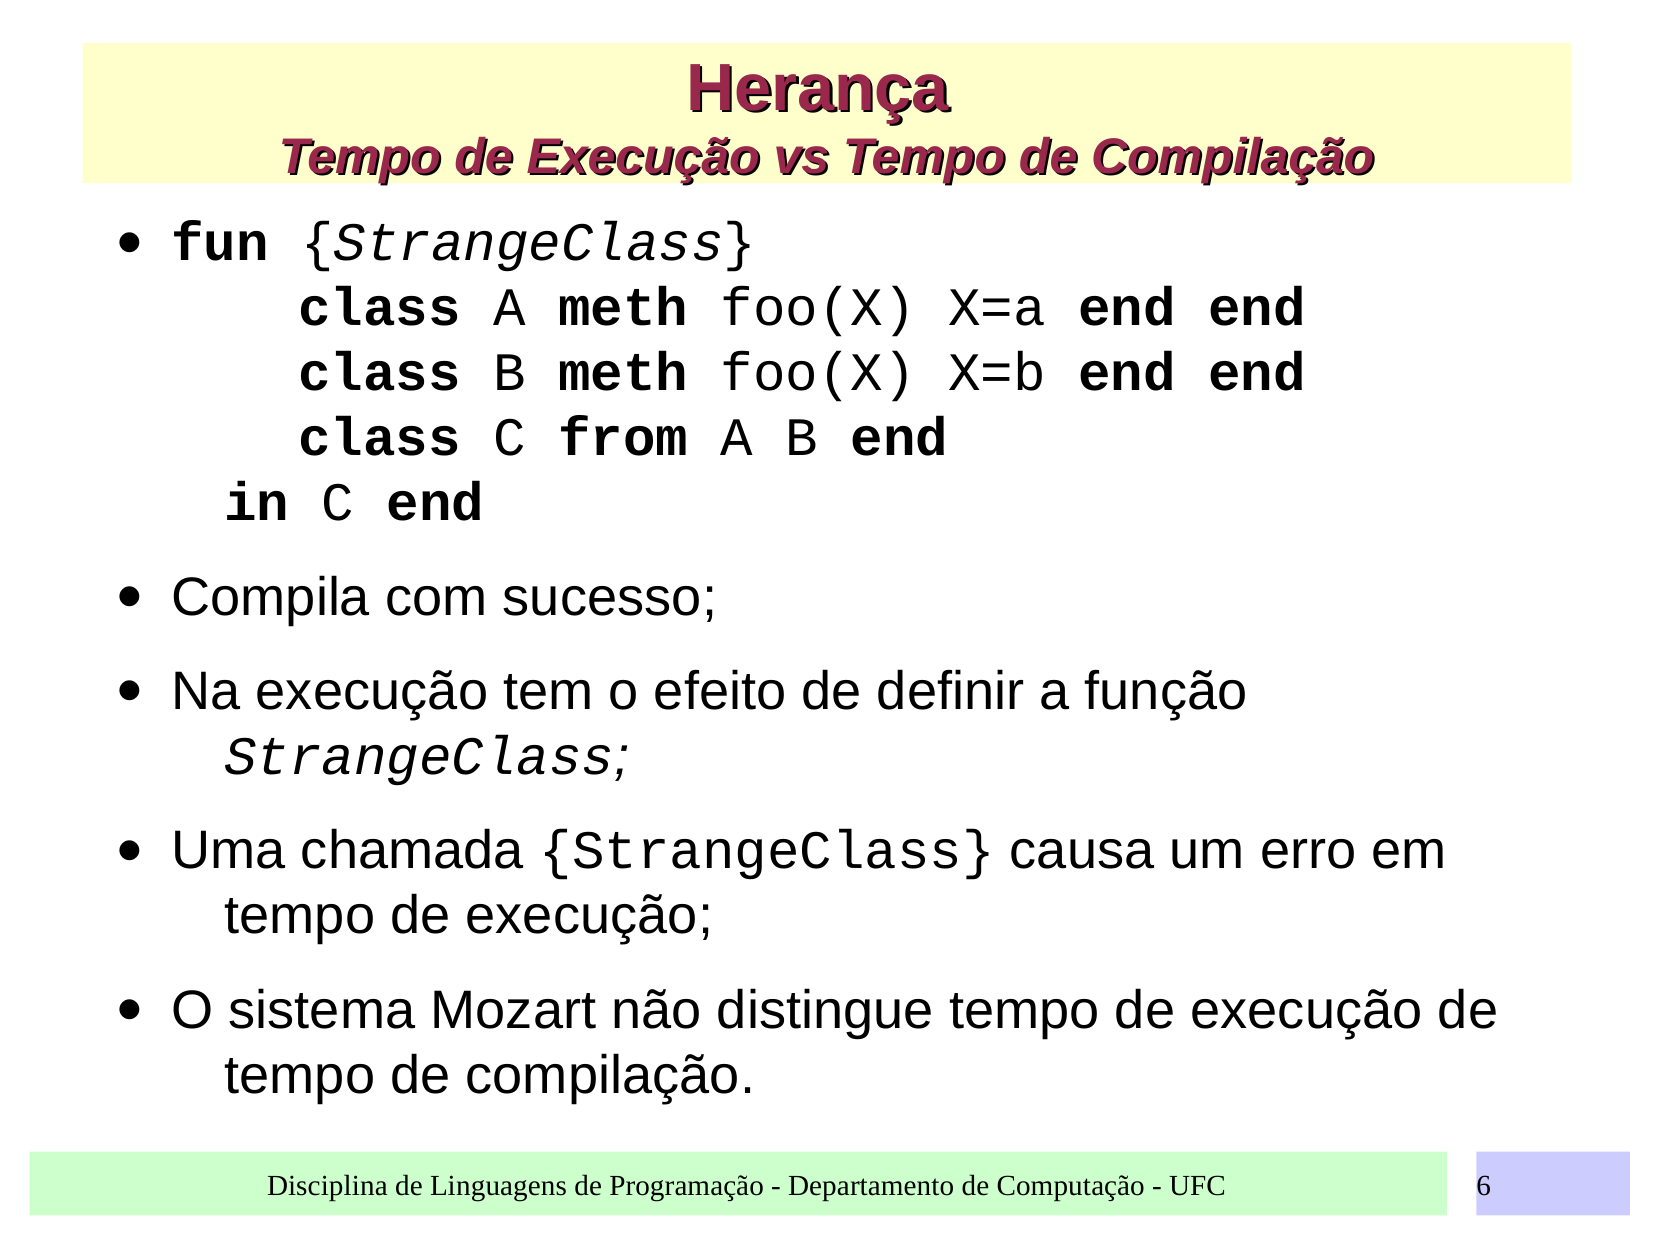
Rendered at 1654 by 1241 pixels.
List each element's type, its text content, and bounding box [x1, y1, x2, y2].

list fun {StrangeClass} class A meth foo(X) X=a end end class B meth foo(X) X=b end end class C from A B end in C end Compila com sucesso; Na execução tem o efeito de definir a função StrangeClass; Uma chamada {StrangeClass} causa um erro em tempo de execução; O sistema Mozart não distingue tempo de execução de tempo de compilação. [82, 206, 1571, 1109]
text_box <número> [1476, 1151, 1630, 1216]
text_box Disciplina de Linguagens de Programação - Departamento de Computação - UFC [29, 1151, 1447, 1216]
title Herança Tempo de Execução vs Tempo de Compilação [82, 43, 1571, 184]
